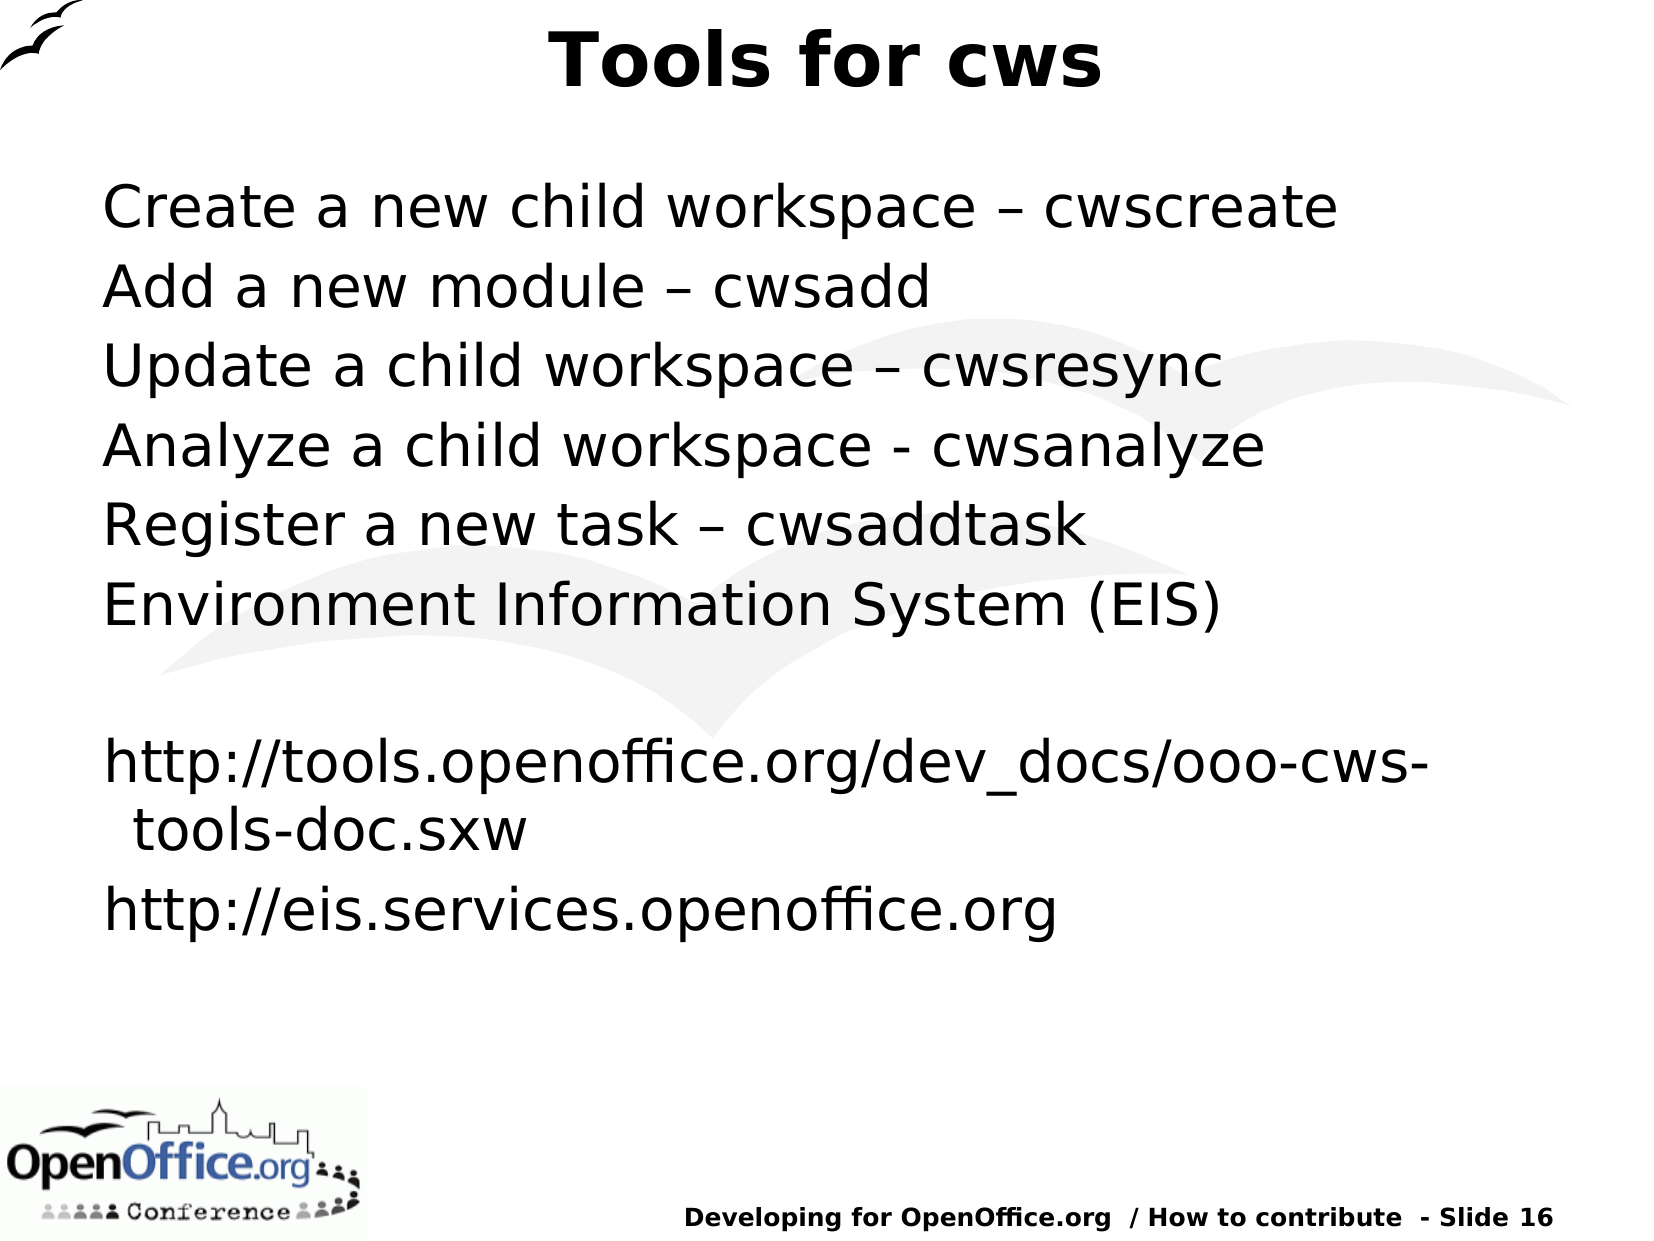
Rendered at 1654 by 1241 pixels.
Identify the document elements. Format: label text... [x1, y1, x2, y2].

picture [0, 1086, 367, 1241]
list http://tools.openoffice.org/dev_docs/ooo-cws-tools-doc.sxw http://eis.services.openoffice.org [103, 728, 1529, 1063]
title Tools for cws [0, 0, 1654, 121]
list Create a new child workspace – cwscreate Add a new module – cwsadd Update a child workspace – cwsresync Analyze a child workspace - cwsanalyze Register a new task – cwsaddtask Environment Information System (EIS) [102, 173, 1529, 673]
